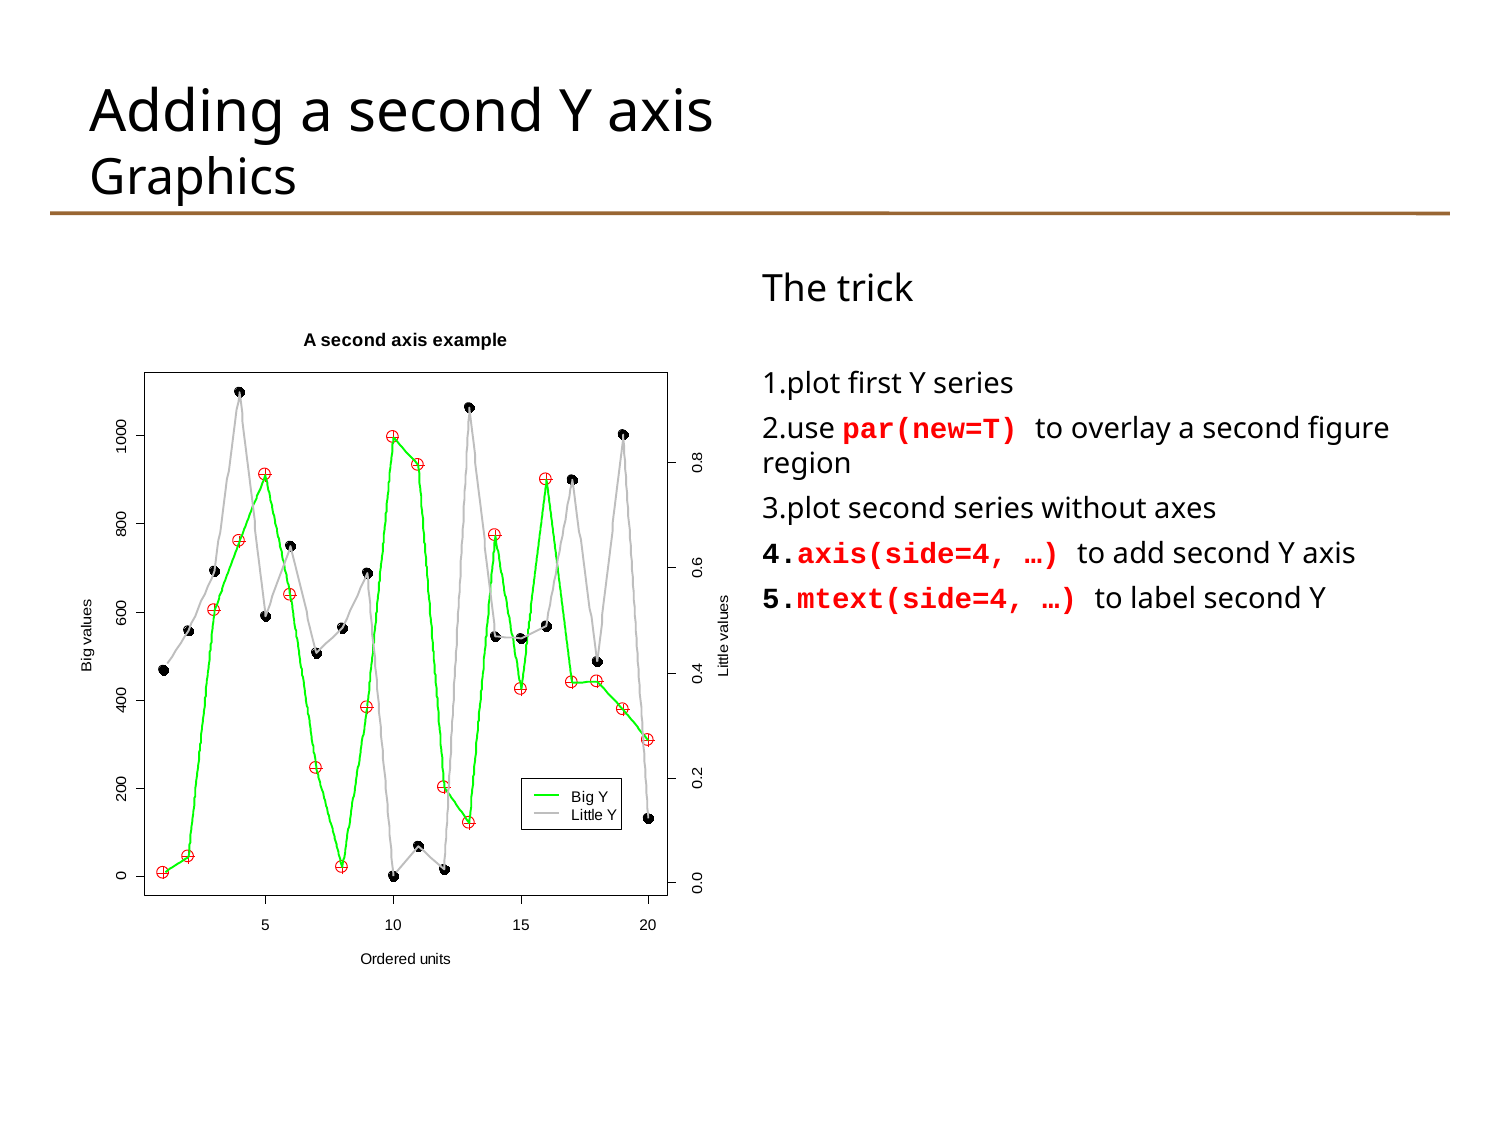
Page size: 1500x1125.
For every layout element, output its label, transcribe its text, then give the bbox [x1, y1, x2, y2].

text_box Adding a second Y axis Graphics [75, 44, 1425, 233]
text_box The trick plot first Y series use par(new=T) to overlay a second figure region plot second series without axes axis(side=4, …) to add second Y axis mtext(side=4, …) to label second Y [762, 263, 1425, 1006]
picture [75, 303, 737, 965]
